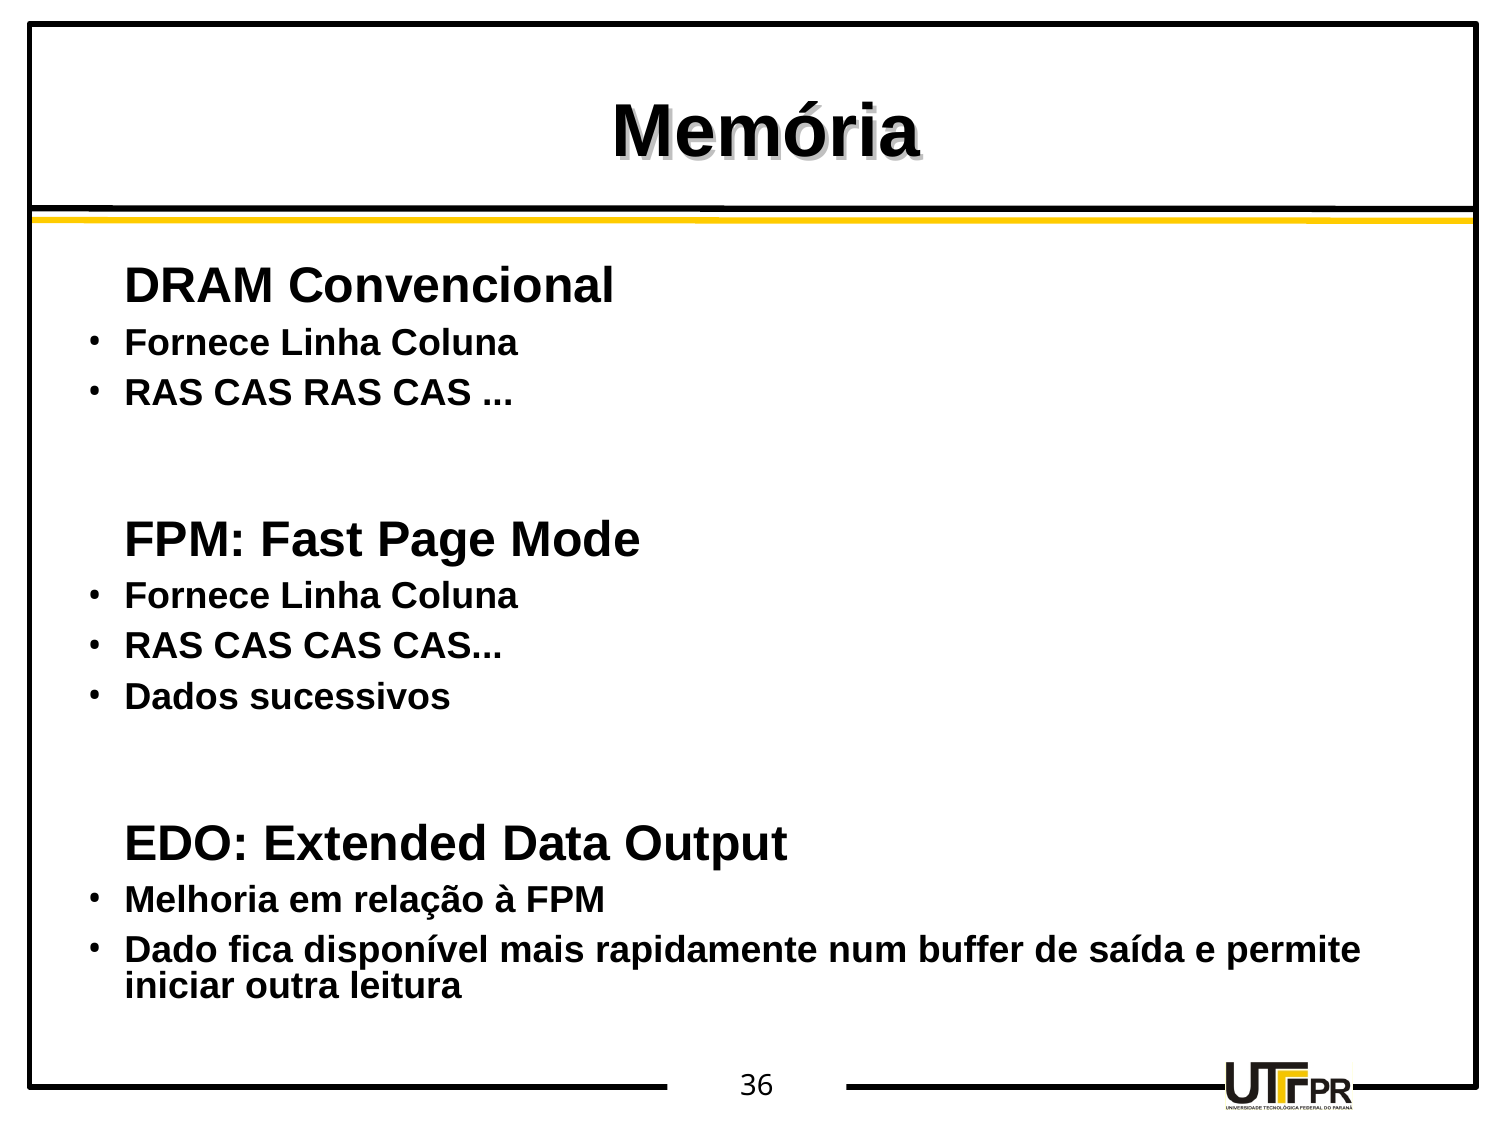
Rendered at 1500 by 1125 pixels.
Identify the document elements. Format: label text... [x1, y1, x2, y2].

text_box Memória [29, 29, 1477, 207]
picture [1225, 1062, 1353, 1110]
list DRAM Convencional Fornece Linha Coluna RAS CAS RAS CAS ... FPM: Fast Page Mode Fornece Linha Coluna RAS CAS CAS CAS... Dados sucessivos EDO: Extended Data Output Melhoria em relação à FPM Dado fica disponível mais rapidamente num buffer de saída e permite iniciar outra leitura [72, 257, 1428, 1027]
